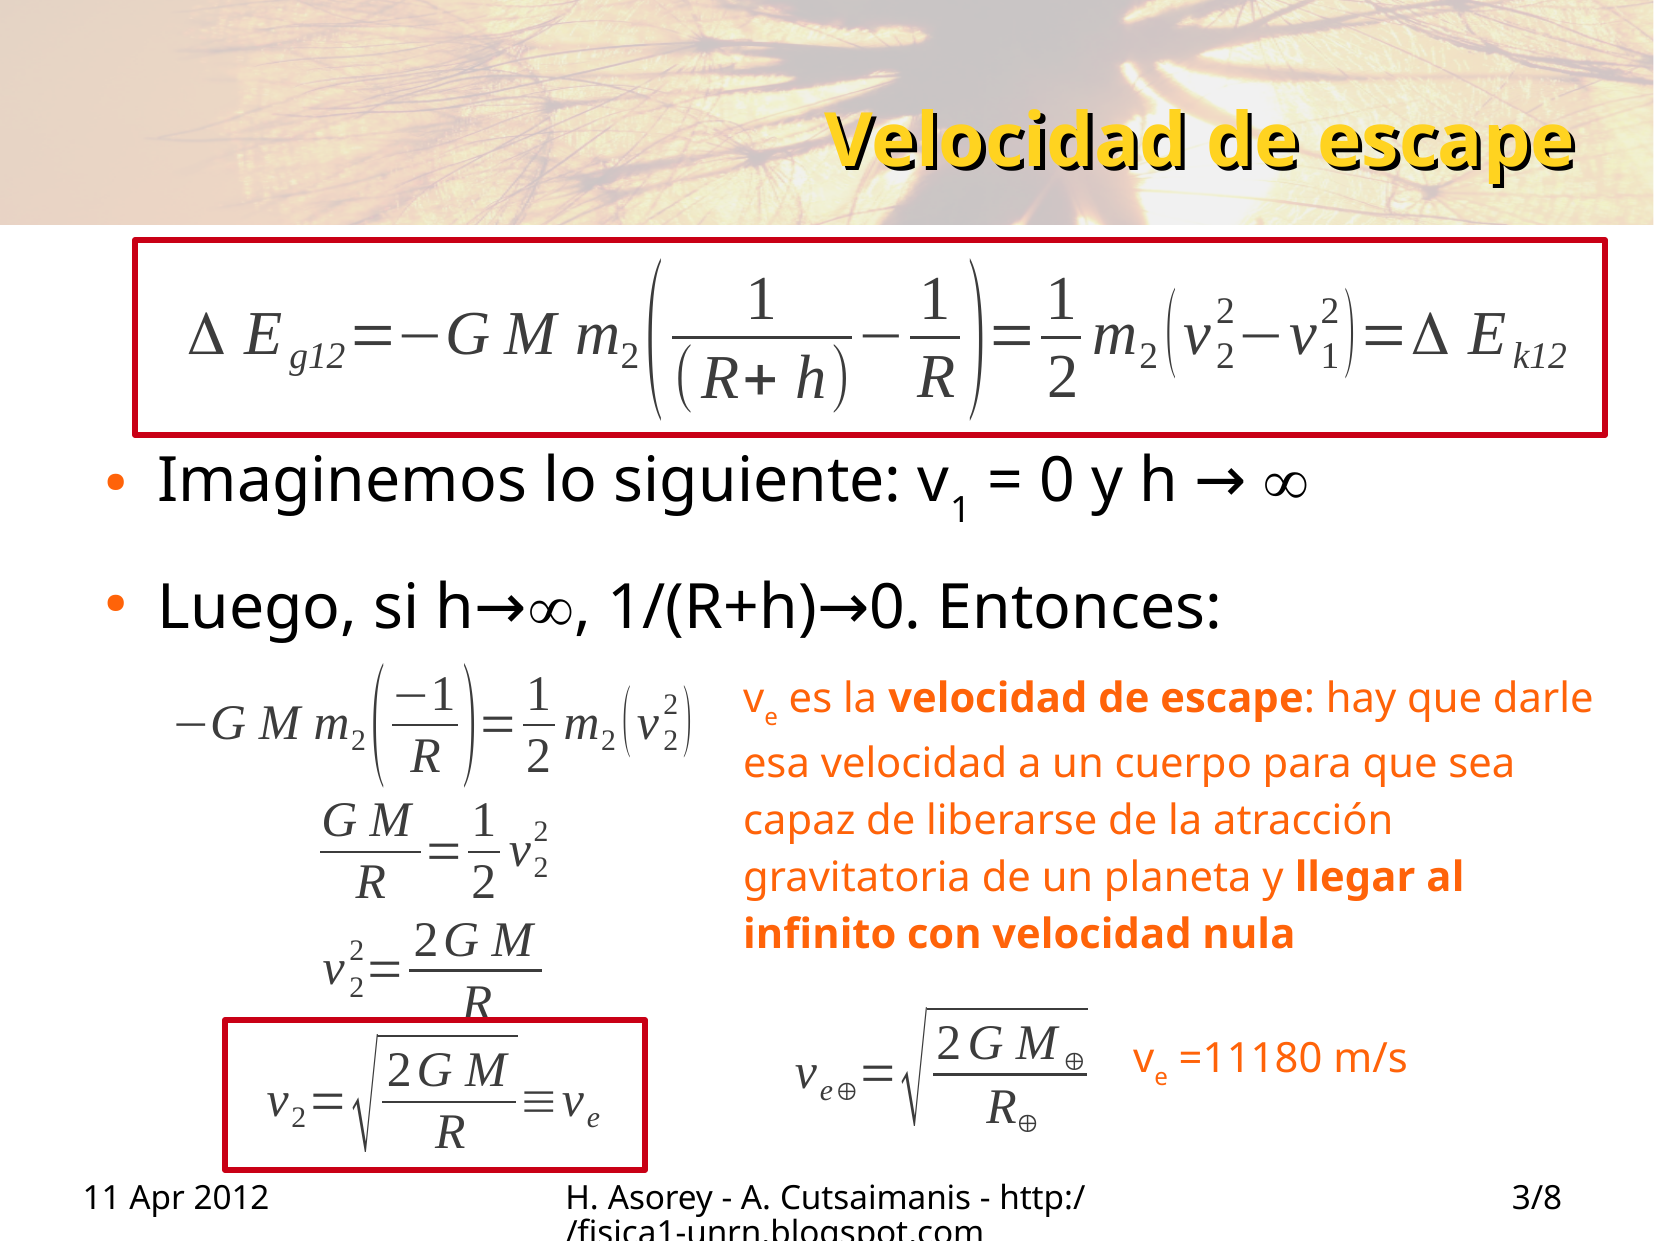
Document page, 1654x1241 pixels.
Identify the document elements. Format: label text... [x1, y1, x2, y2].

chart [180, 255, 1574, 425]
chart [787, 1005, 1096, 1135]
picture [0, 0, 1654, 225]
text_box ve =11180 m/s [1118, 1020, 1636, 1108]
list Imaginemos lo siguiente: v1 = 0 y h → ¥ Luego, si h→¥, 1/(R+h)→0. Entonces: [86, 435, 1576, 1241]
title Velocidad de escape [86, 49, 1576, 226]
chart [165, 660, 699, 1218]
text_box ve es la velocidad de escape: hay que darle esa velocidad a un cuerpo para que sea capaz de liberarse de la atracción gravitatoria de un planeta y llegar al infinito con velocidad nula [728, 660, 1636, 903]
